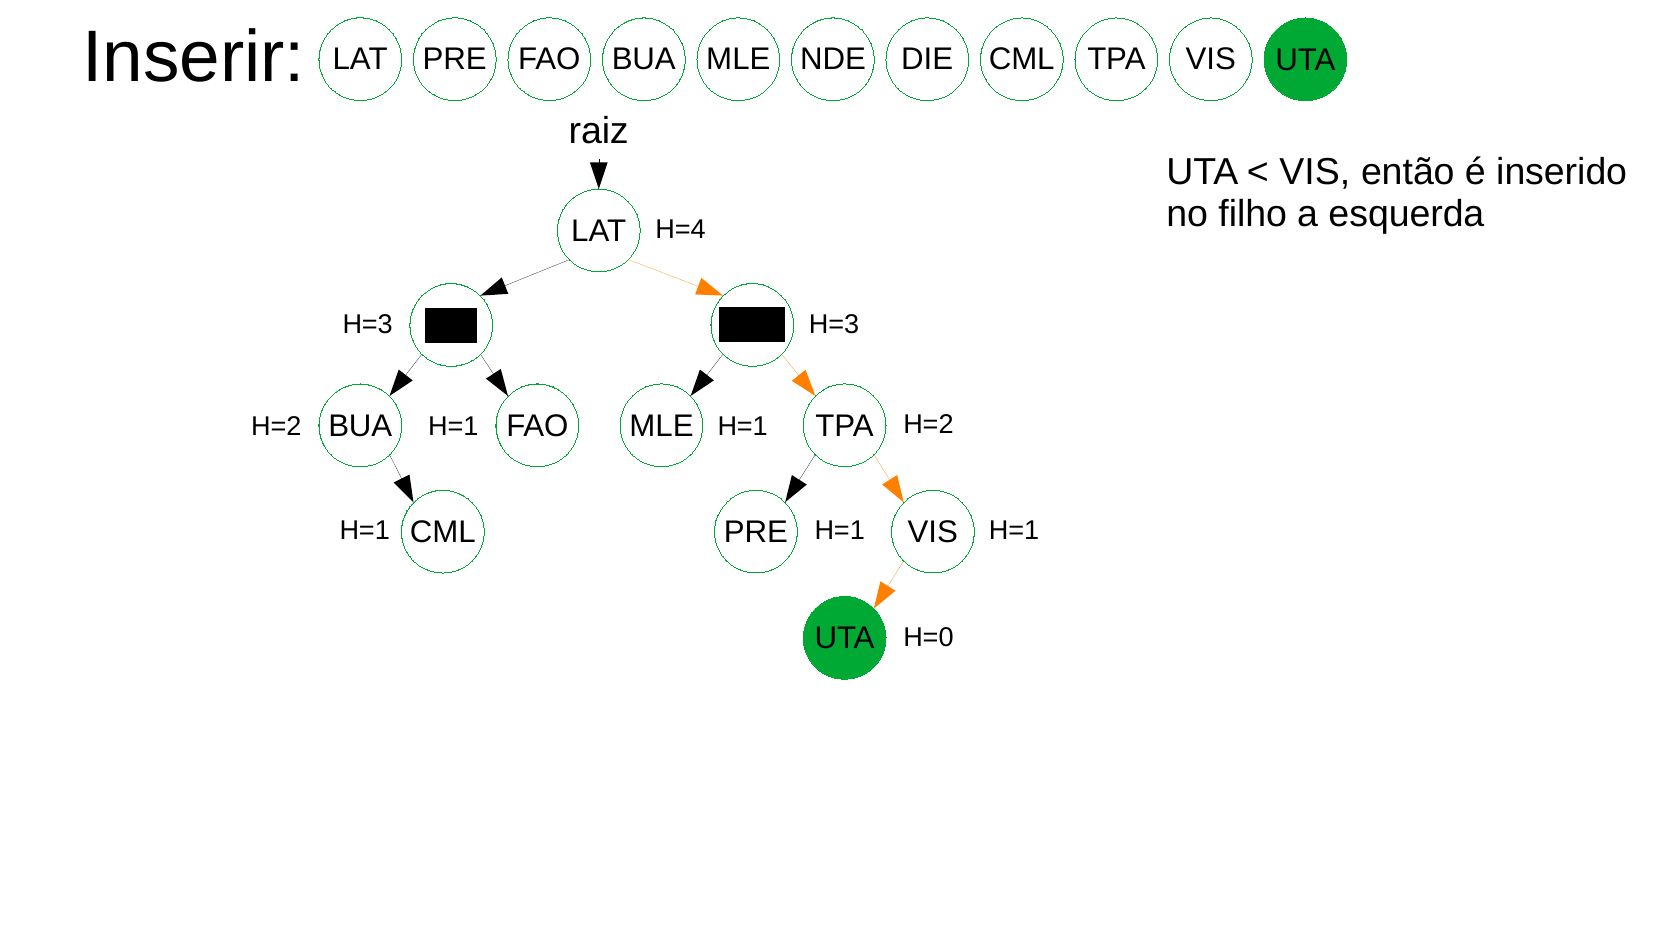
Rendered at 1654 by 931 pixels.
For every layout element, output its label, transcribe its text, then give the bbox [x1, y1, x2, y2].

text_box H=3 [794, 301, 875, 347]
text_box H=1 [324, 507, 405, 553]
text_box TPA [1074, 17, 1158, 101]
text_box UTA [803, 596, 887, 680]
text_box BUA [319, 384, 402, 467]
text_box PRE [413, 17, 497, 101]
text_box H=1 [702, 403, 783, 449]
text_box UTA [1264, 17, 1347, 101]
text_box MLE [620, 383, 702, 467]
text_box UTA < VIS, então é inserido no filho a esquerda [1151, 142, 1642, 242]
text_box raiz [553, 102, 644, 160]
text_box TPA [803, 383, 887, 467]
text_box MLE [696, 17, 780, 101]
text_box LAT [557, 189, 640, 272]
text_box FAO [507, 17, 591, 101]
text_box PRE [714, 490, 798, 573]
text_box H=2 [236, 403, 317, 449]
title Inserir: [82, 0, 319, 134]
text_box BUA [602, 17, 686, 101]
text_box NDE [791, 17, 875, 101]
text_box LAT [318, 17, 402, 101]
text_box DIE [885, 17, 969, 101]
text_box H=1 [799, 507, 880, 553]
text_box DIE [409, 283, 493, 367]
text_box FAO [496, 383, 579, 467]
text_box NDE [711, 283, 794, 367]
text_box CML [980, 17, 1064, 101]
text_box H=0 [888, 614, 969, 660]
text_box VIS [891, 490, 975, 573]
text_box H=3 [327, 301, 408, 347]
text_box CML [401, 490, 485, 574]
text_box H=4 [640, 206, 721, 252]
text_box H=1 [413, 403, 494, 449]
text_box VIS [1169, 17, 1253, 101]
text_box H=1 [974, 507, 1055, 553]
text_box H=2 [888, 401, 969, 447]
